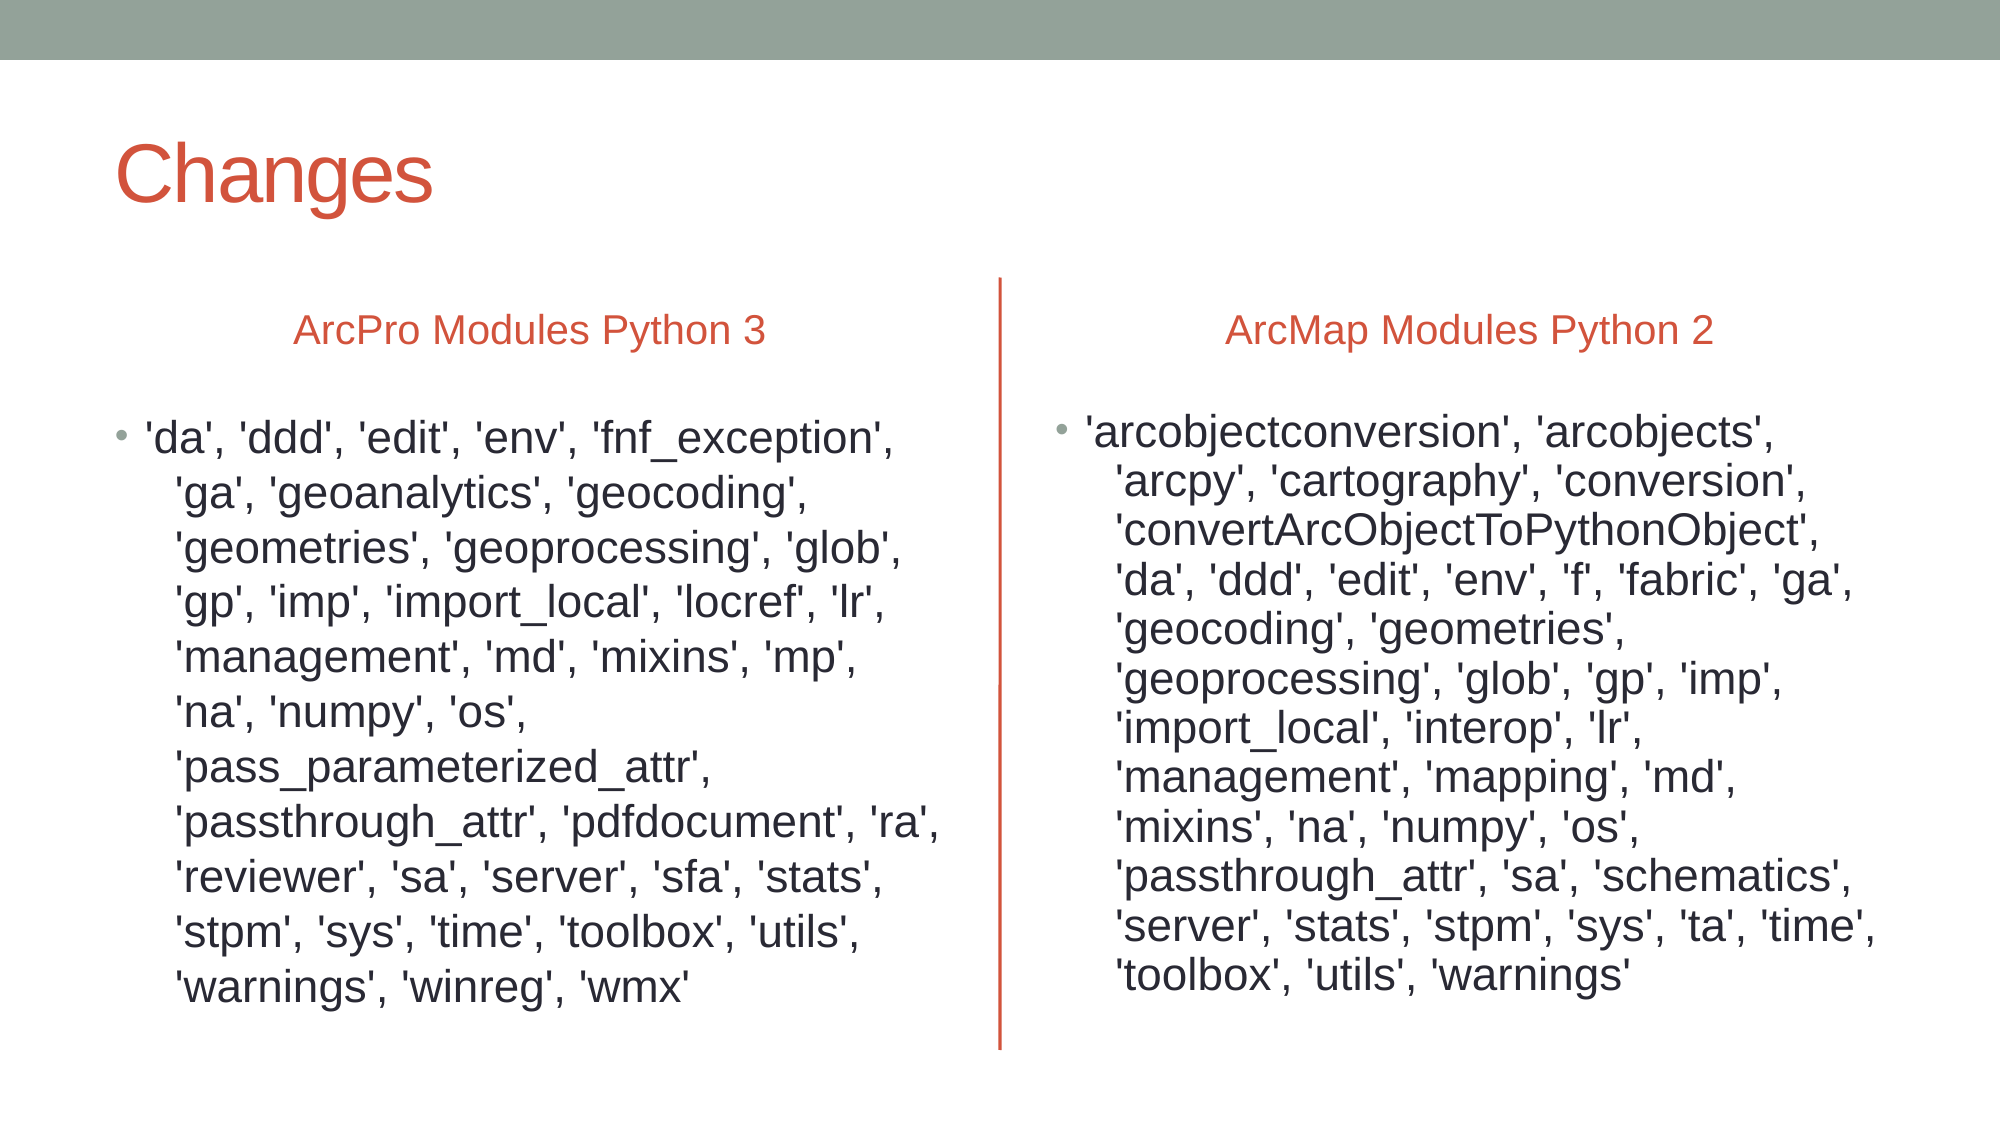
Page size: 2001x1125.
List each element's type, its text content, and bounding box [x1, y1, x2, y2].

list 'da', 'ddd', 'edit', 'env', 'fnf_exception', 'ga', 'geoanalytics', 'geocoding', 'geometries', 'geoprocessing', 'glob', 'gp', 'imp', 'import_local', 'locref', 'lr', 'management', 'md', 'mixins', 'mp', 'na', 'numpy', 'os', 'pass_parameterized_attr', 'passthrough_attr', 'pdfdocument', 'ra', 'reviewer', 'sa', 'server', 'sfa', 'stats', 'stpm', 'sys', 'time', 'toolbox', 'utils', 'warnings', 'winreg', 'wmx' [99, 399, 961, 1049]
title Changes [99, 87, 1900, 251]
list 'arcobjectconversion', 'arcobjects', 'arcpy', 'cartography', 'conversion', 'convertArcObjectToPythonObject', 'da', 'ddd', 'edit', 'env', 'f', 'fabric', 'ga', 'geocoding', 'geometries', 'geoprocessing', 'glob', 'gp', 'imp', 'import_local', 'interop', 'lr', 'management', 'mapping', 'md', 'mixins', 'na', 'numpy', 'os', 'passthrough_attr', 'sa', 'schematics', 'server', 'stats', 'stpm', 'sys', 'ta', 'time', 'toolbox', 'utils', 'warnings' [1040, 399, 1901, 1049]
list ArcPro Modules Python 3 [99, 275, 961, 380]
list ArcMap Modules Python 2 [1040, 275, 1901, 380]
